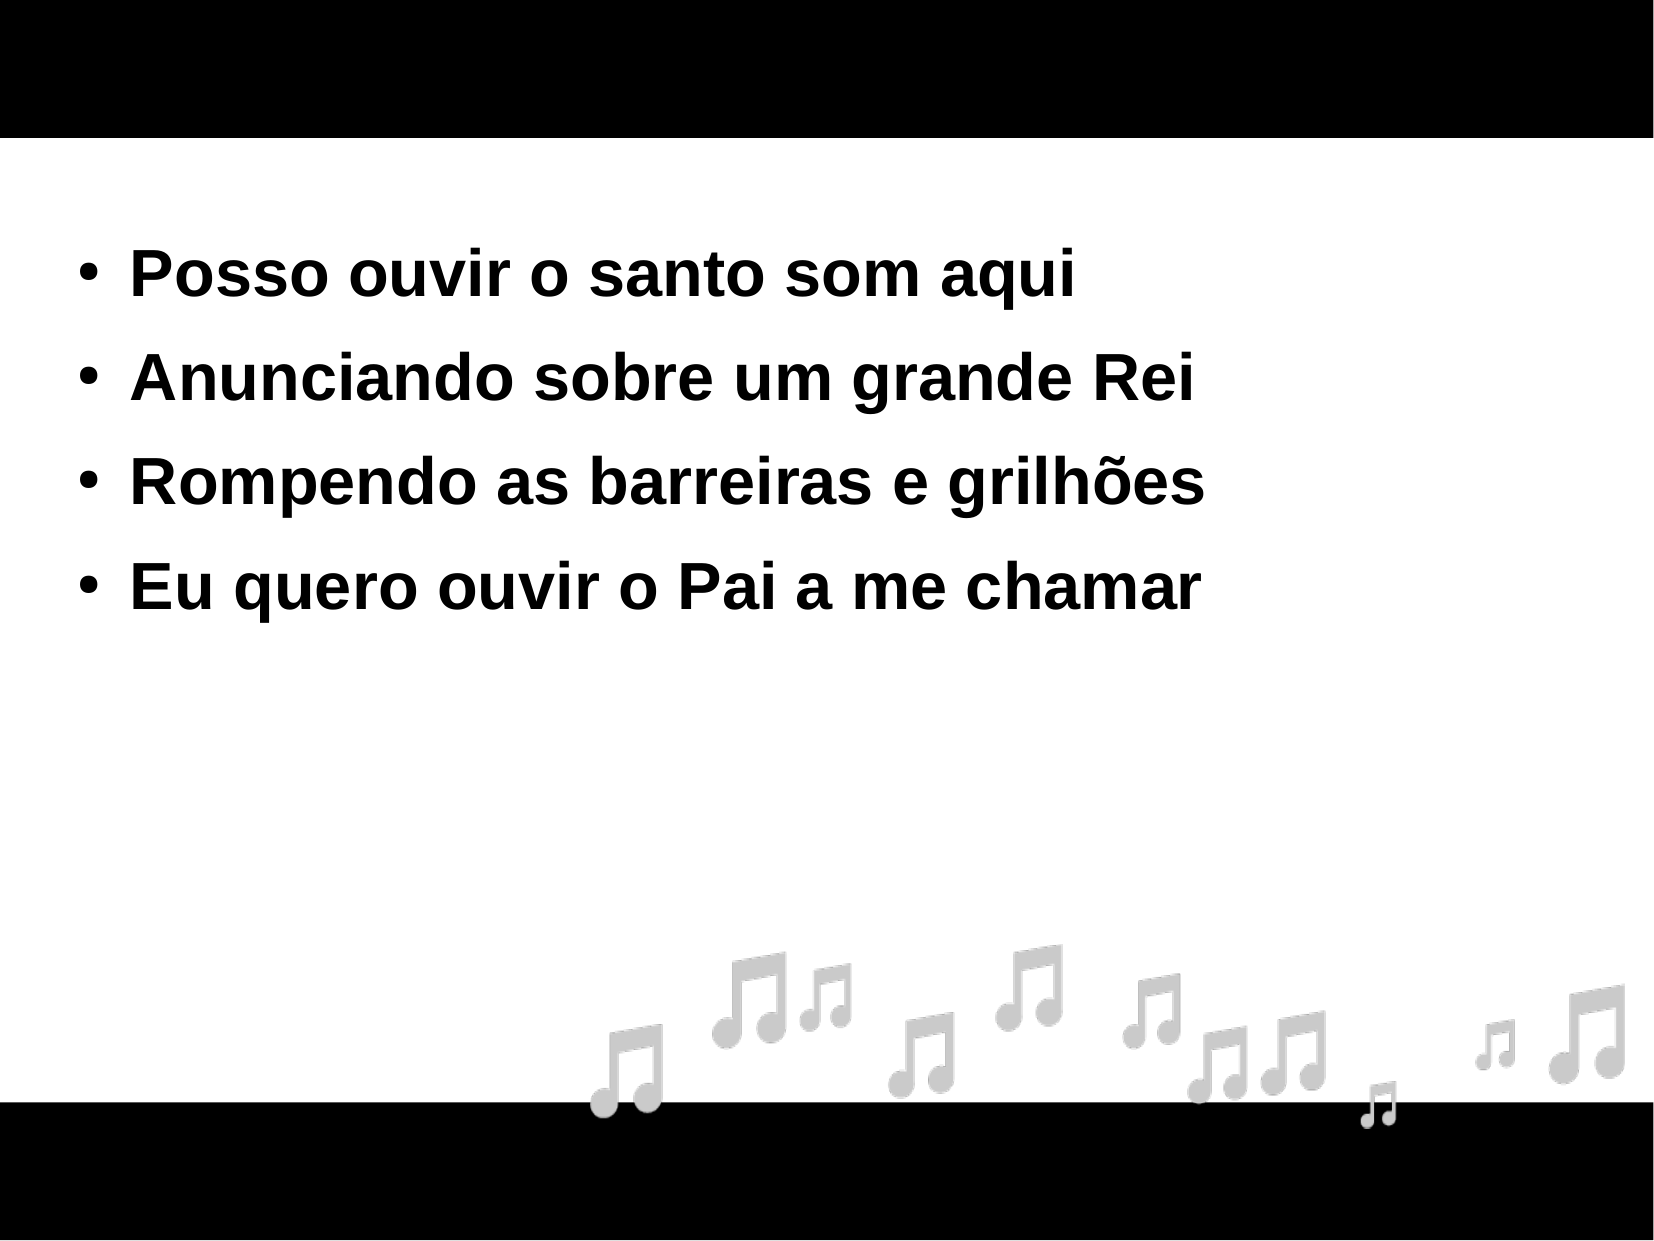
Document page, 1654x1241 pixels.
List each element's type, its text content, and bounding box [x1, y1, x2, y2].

list Posso ouvir o santo som aqui Anunciando sobre um grande Rei Rompendo as barreiras e grilhões Eu quero ouvir o Pai a me chamar [59, 236, 1595, 1024]
